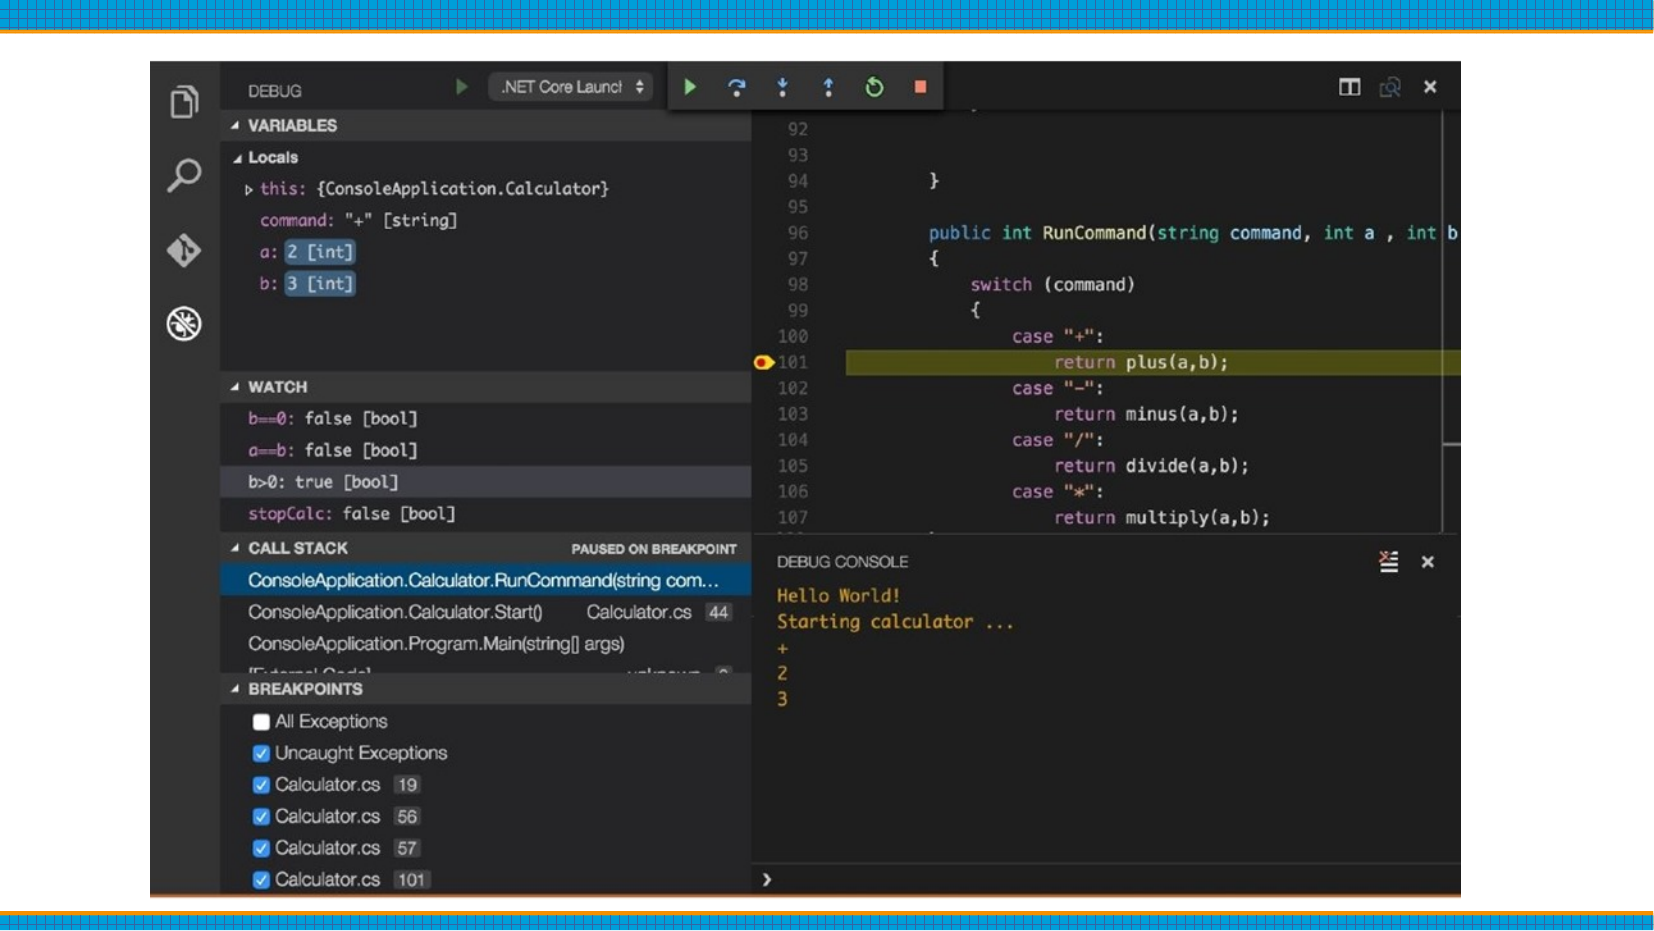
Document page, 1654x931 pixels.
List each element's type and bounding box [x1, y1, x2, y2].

picture [150, 60, 1461, 901]
